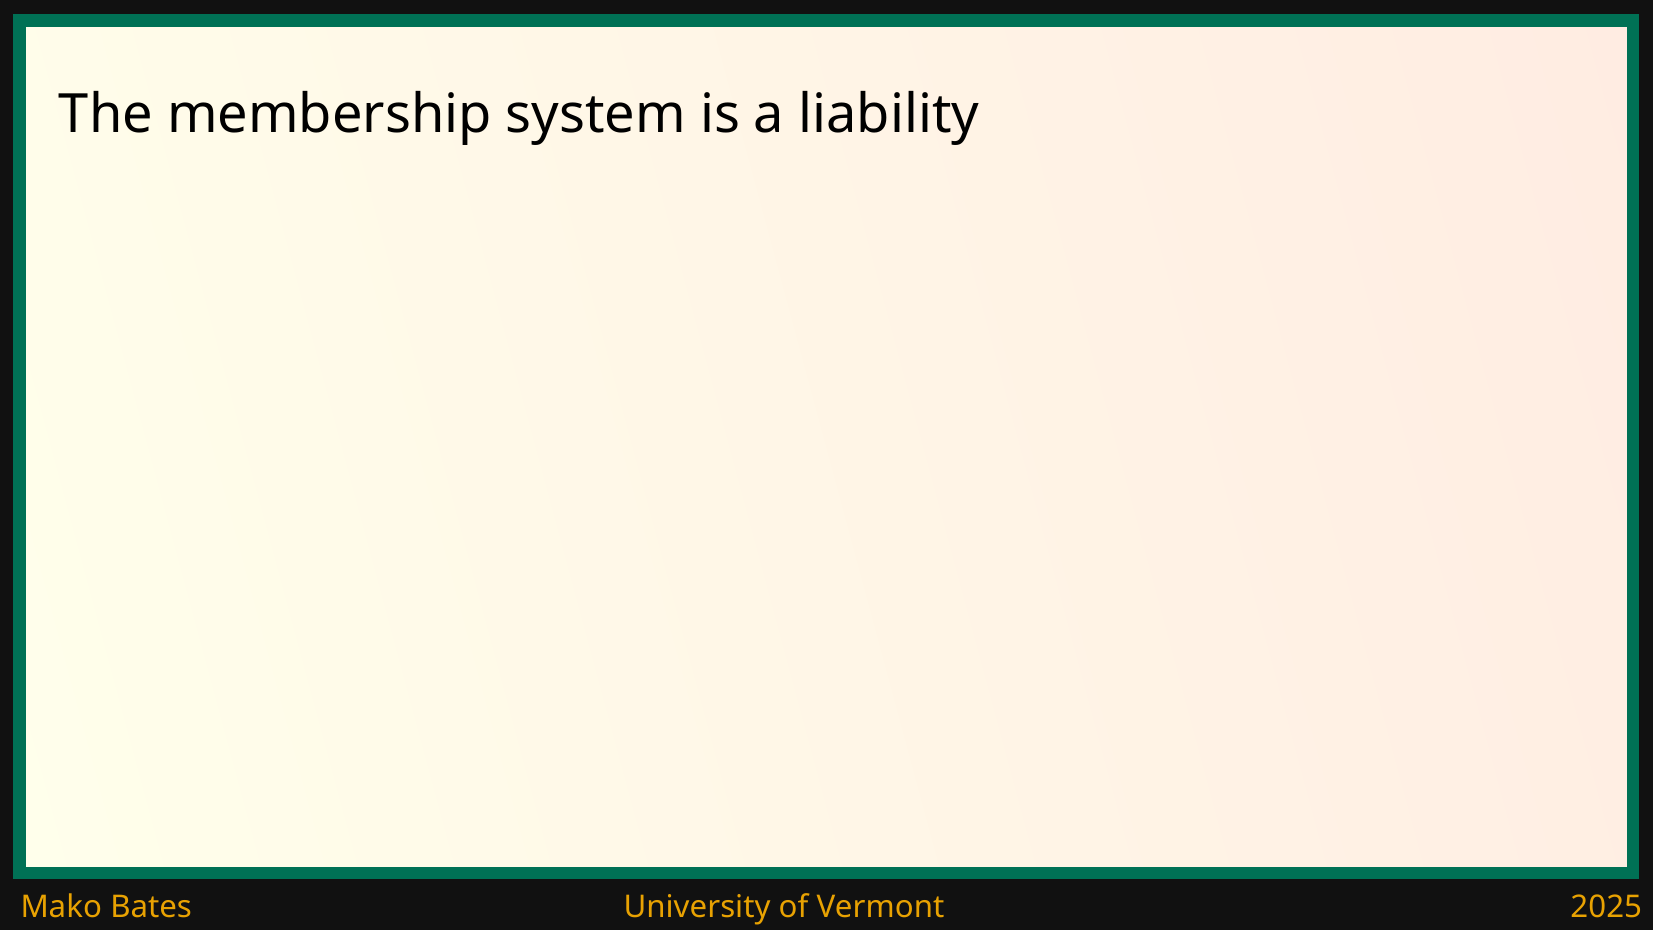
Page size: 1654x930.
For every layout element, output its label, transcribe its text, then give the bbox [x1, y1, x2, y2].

title The membership system is a liability [58, 60, 1593, 163]
